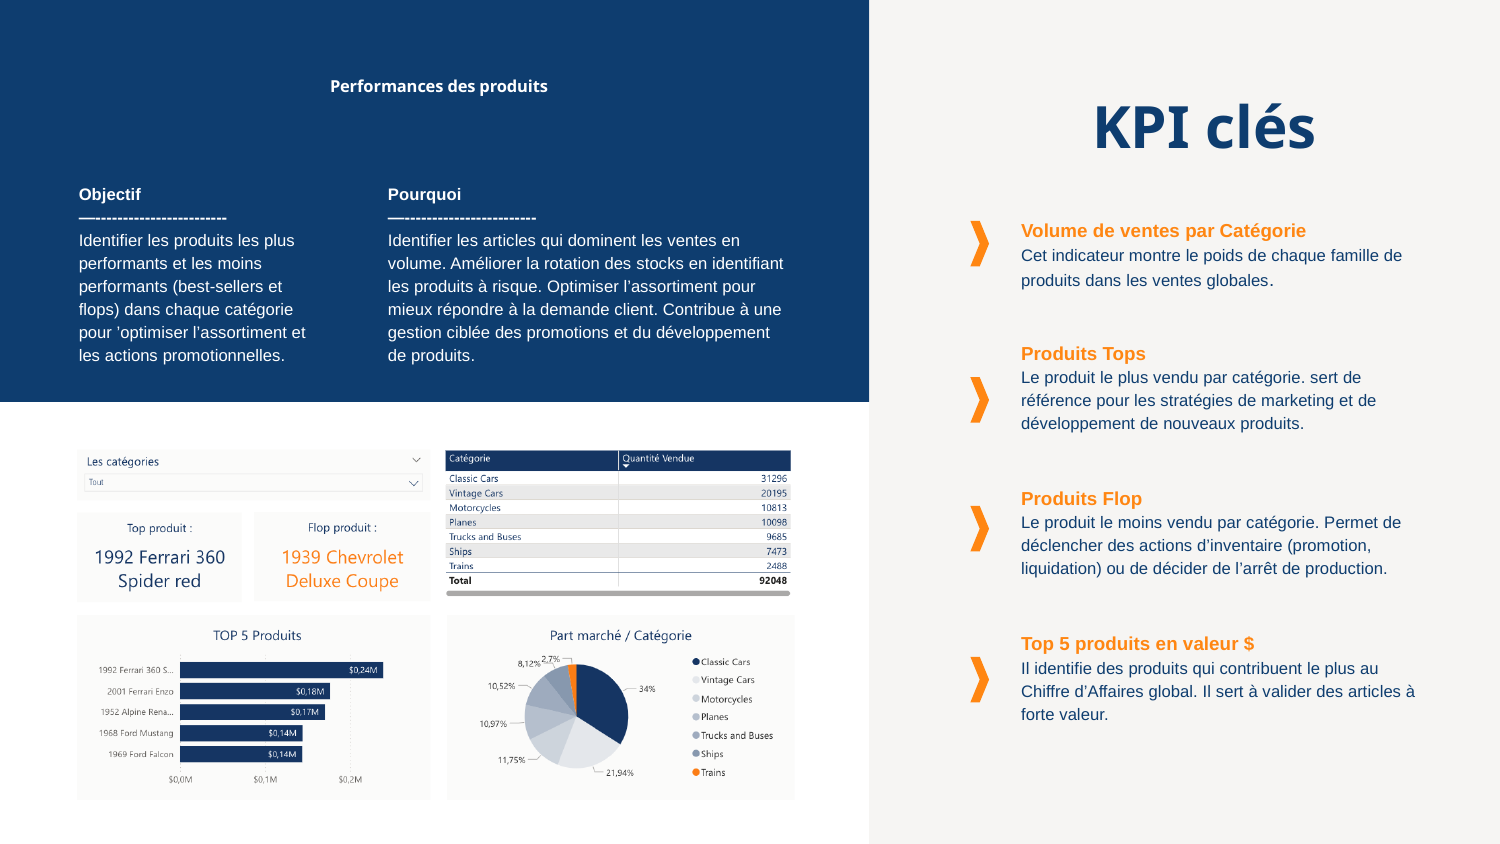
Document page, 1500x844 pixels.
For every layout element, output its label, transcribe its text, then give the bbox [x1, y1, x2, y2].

text_box [0, 0, 1500, 844]
picture [22, 421, 847, 824]
title Performances des produits [60, 60, 817, 136]
list Pourquoi —------------------------ Identifier les articles qui dominent les ventes en volume. Améliorer la rotation des stocks en identifiant les produits à risque. Optimiser l’assortiment pour mieux répondre à la demande client. Contribue à une gestion ciblée des promotions et du développement de produits. [372, 165, 806, 354]
list Volume de ventes par Catégorie Cet indicateur montre le poids de chaque famille de produits dans les ventes globales. Produits Tops Le produit le plus vendu par catégorie. sert de référence pour les stratégies de marketing et de développement de nouveaux produits. Produits Flop Le produit le moins vendu par catégorie. Permet de déclencher des actions d’inventaire (promotion, liquidation) ou de décider de l’arrêt de production. Top 5 produits en valeur $ Il identifie des produits qui contribuent le plus au Chiffre d’Affaires global. Il sert à valider des articles à forte valeur. [1006, 200, 1439, 775]
title KPI clés [1018, 75, 1391, 178]
list Objectif —------------------------ Identifier les produits les plus performants et les moins performants (best-sellers et flops) dans chaque catégorie pour ’optimiser l’assortiment et les actions promotionnelles. [63, 165, 337, 324]
